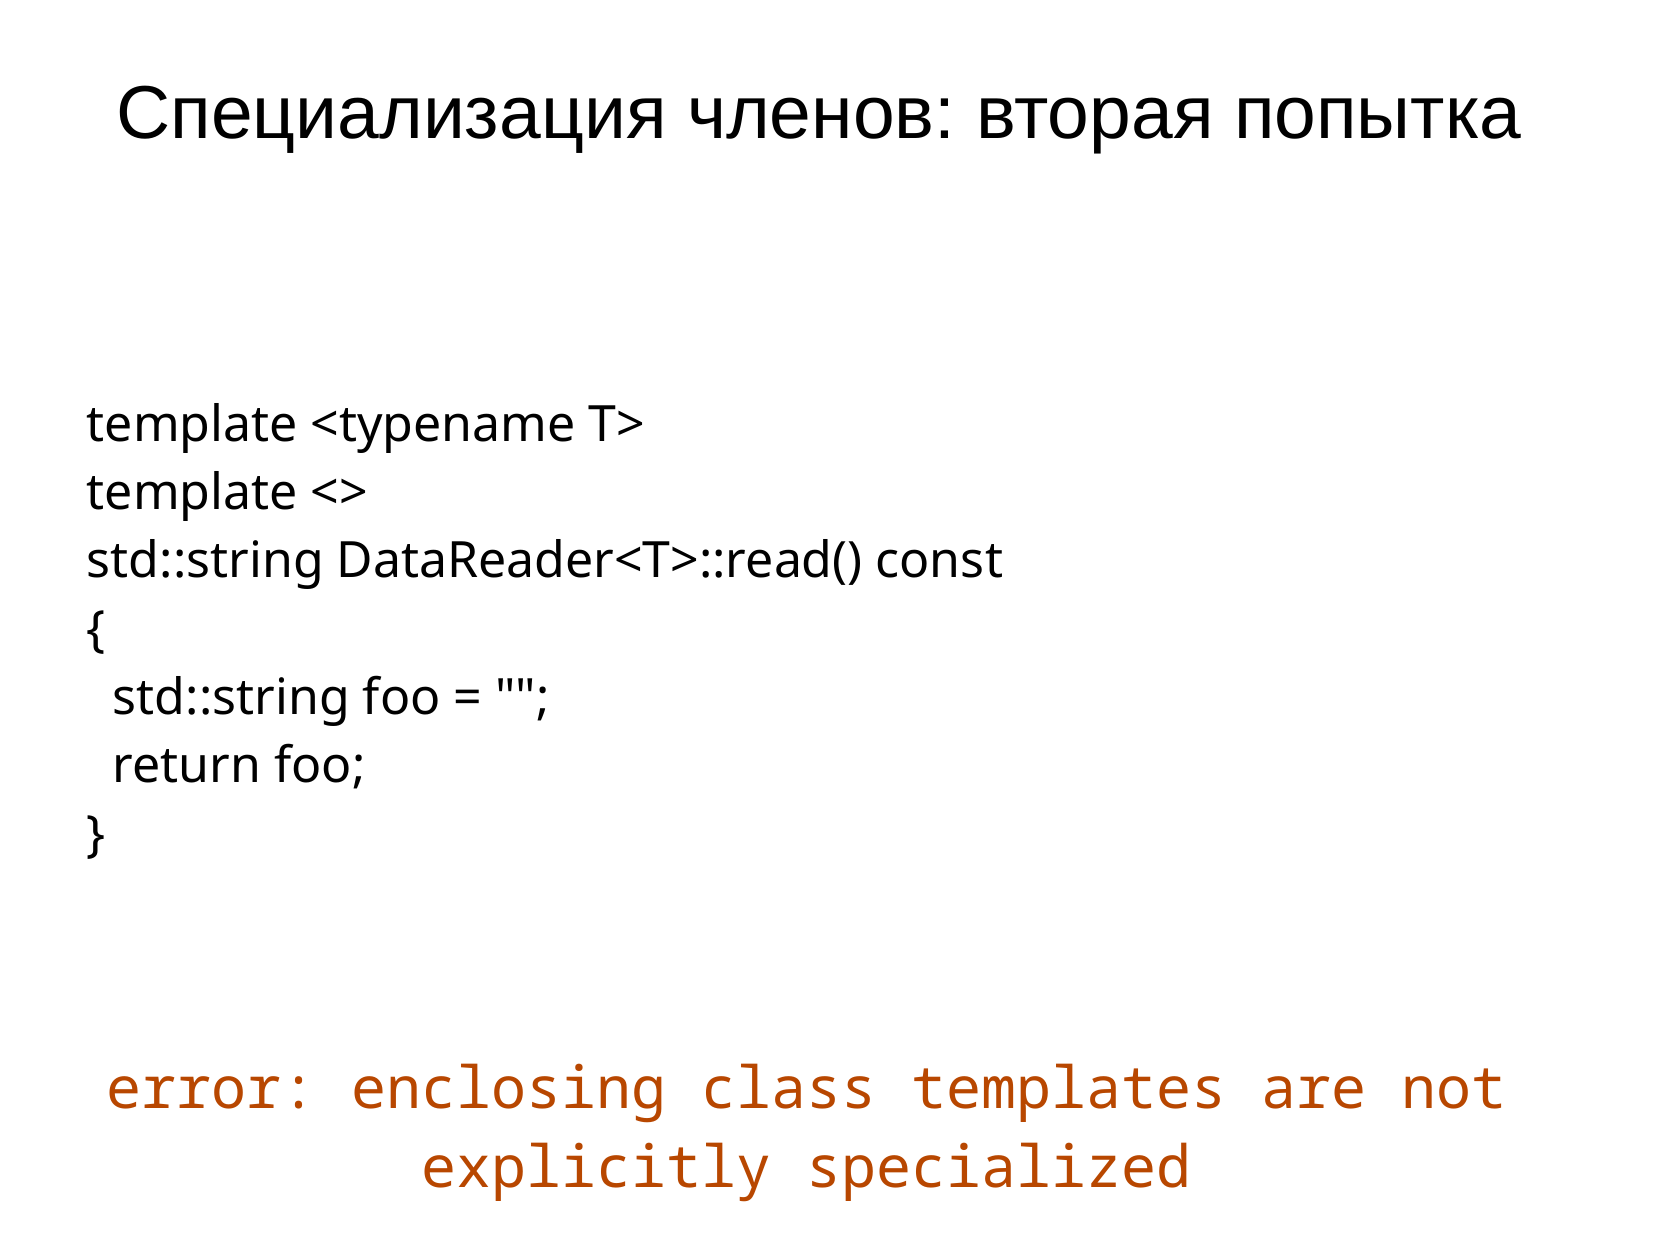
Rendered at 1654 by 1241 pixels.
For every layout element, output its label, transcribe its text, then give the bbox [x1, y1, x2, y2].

title error: enclosing class templates are not explicitly specialized [37, 1050, 1576, 1201]
title Специализация членов: вторая попытка [75, 37, 1564, 188]
subtitle template <typename T> template <> std::string DataReader<T>::read() const { std::string foo = ""; return foo; } [86, 225, 1576, 1029]
